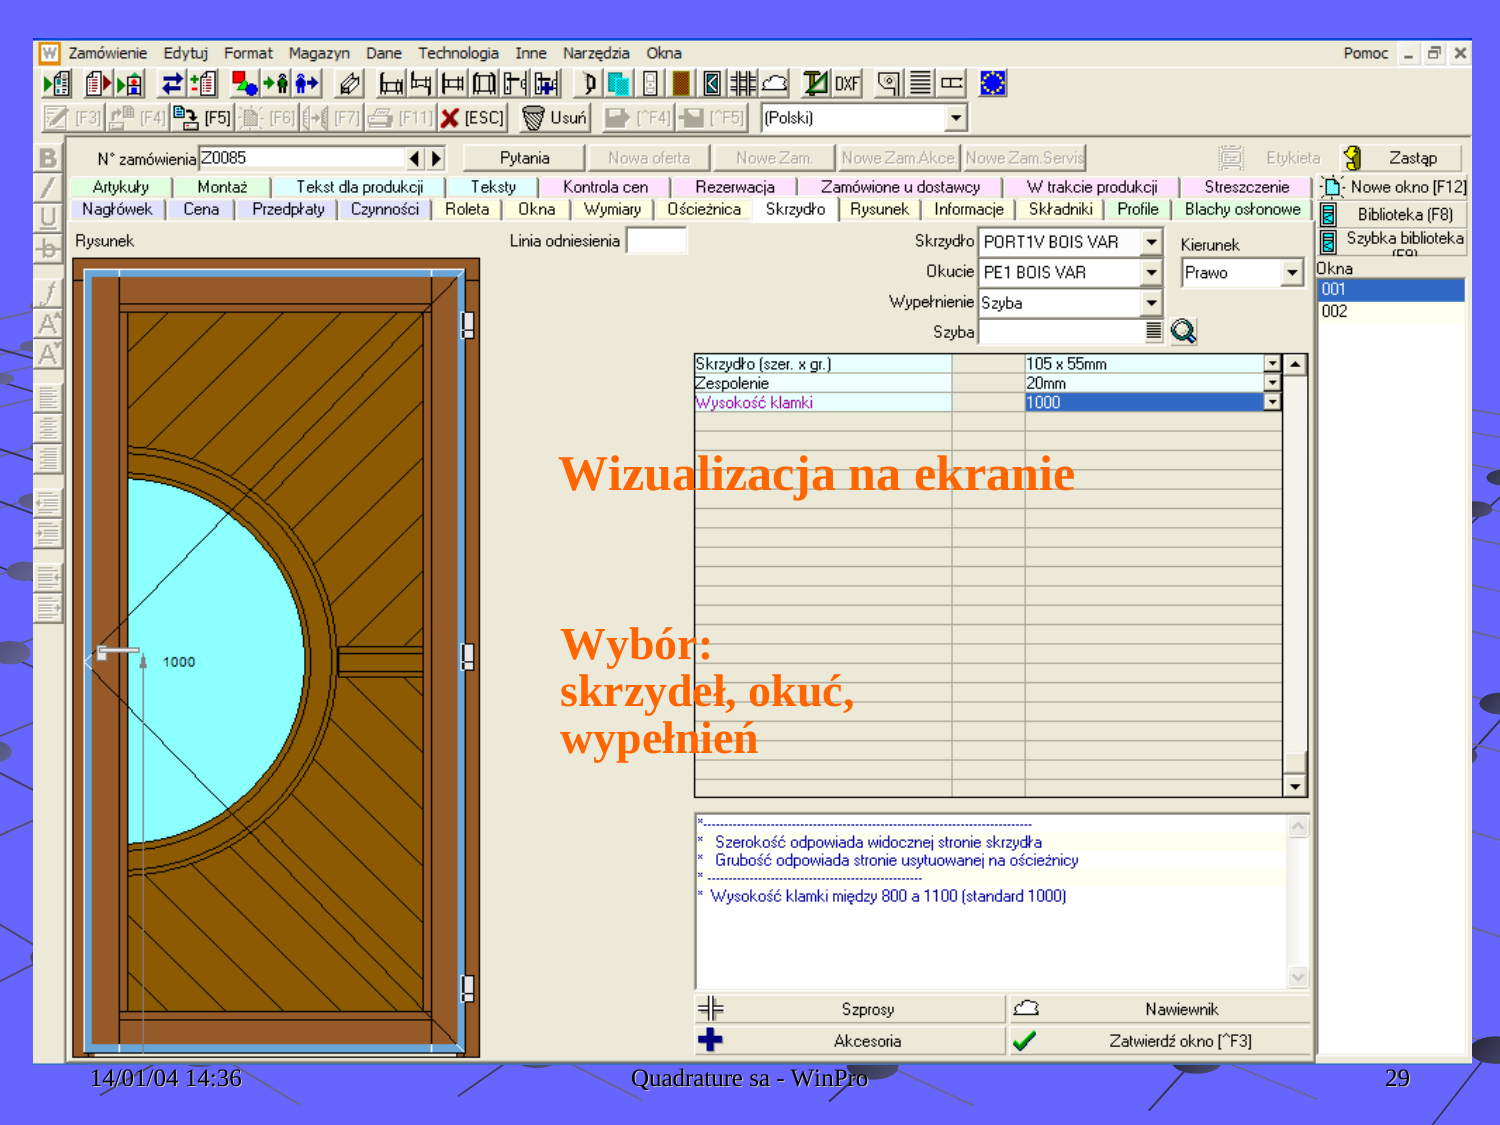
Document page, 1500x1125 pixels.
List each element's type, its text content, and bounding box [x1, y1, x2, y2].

text_box Wizualizacja na ekranie [558, 449, 1128, 501]
text_box Wybór: skrzydeł, okuć, wypełnień [560, 621, 884, 764]
picture [33, 38, 1472, 1065]
